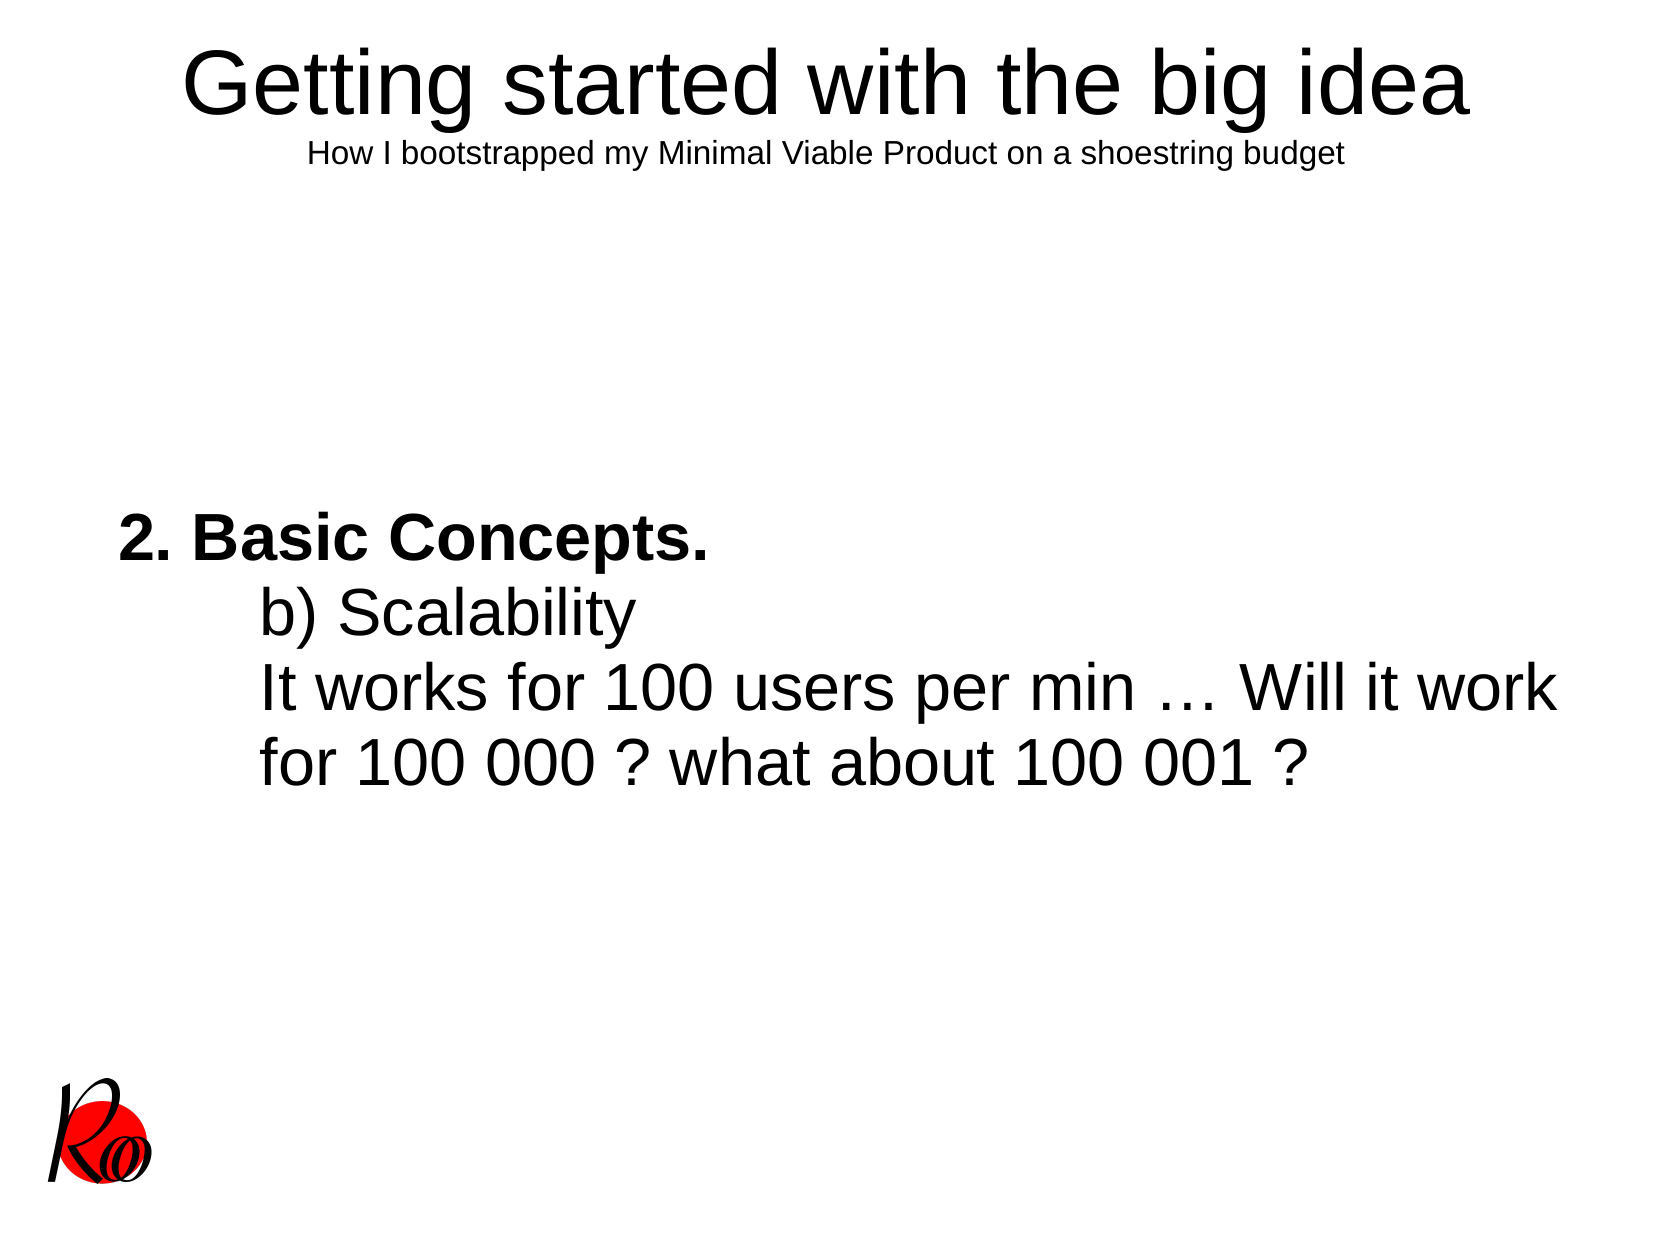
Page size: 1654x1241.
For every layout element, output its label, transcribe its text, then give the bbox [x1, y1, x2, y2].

subtitle 2. Basic Concepts. b) Scalability It works for 100 users per min … Will it work for 100 000 ? what about 100 001 ? [82, 290, 1571, 1010]
title Getting started with the big idea How I bootstrapped my Minimal Viable Product on a shoestring budget [82, 32, 1571, 274]
picture [45, 1078, 152, 1186]
